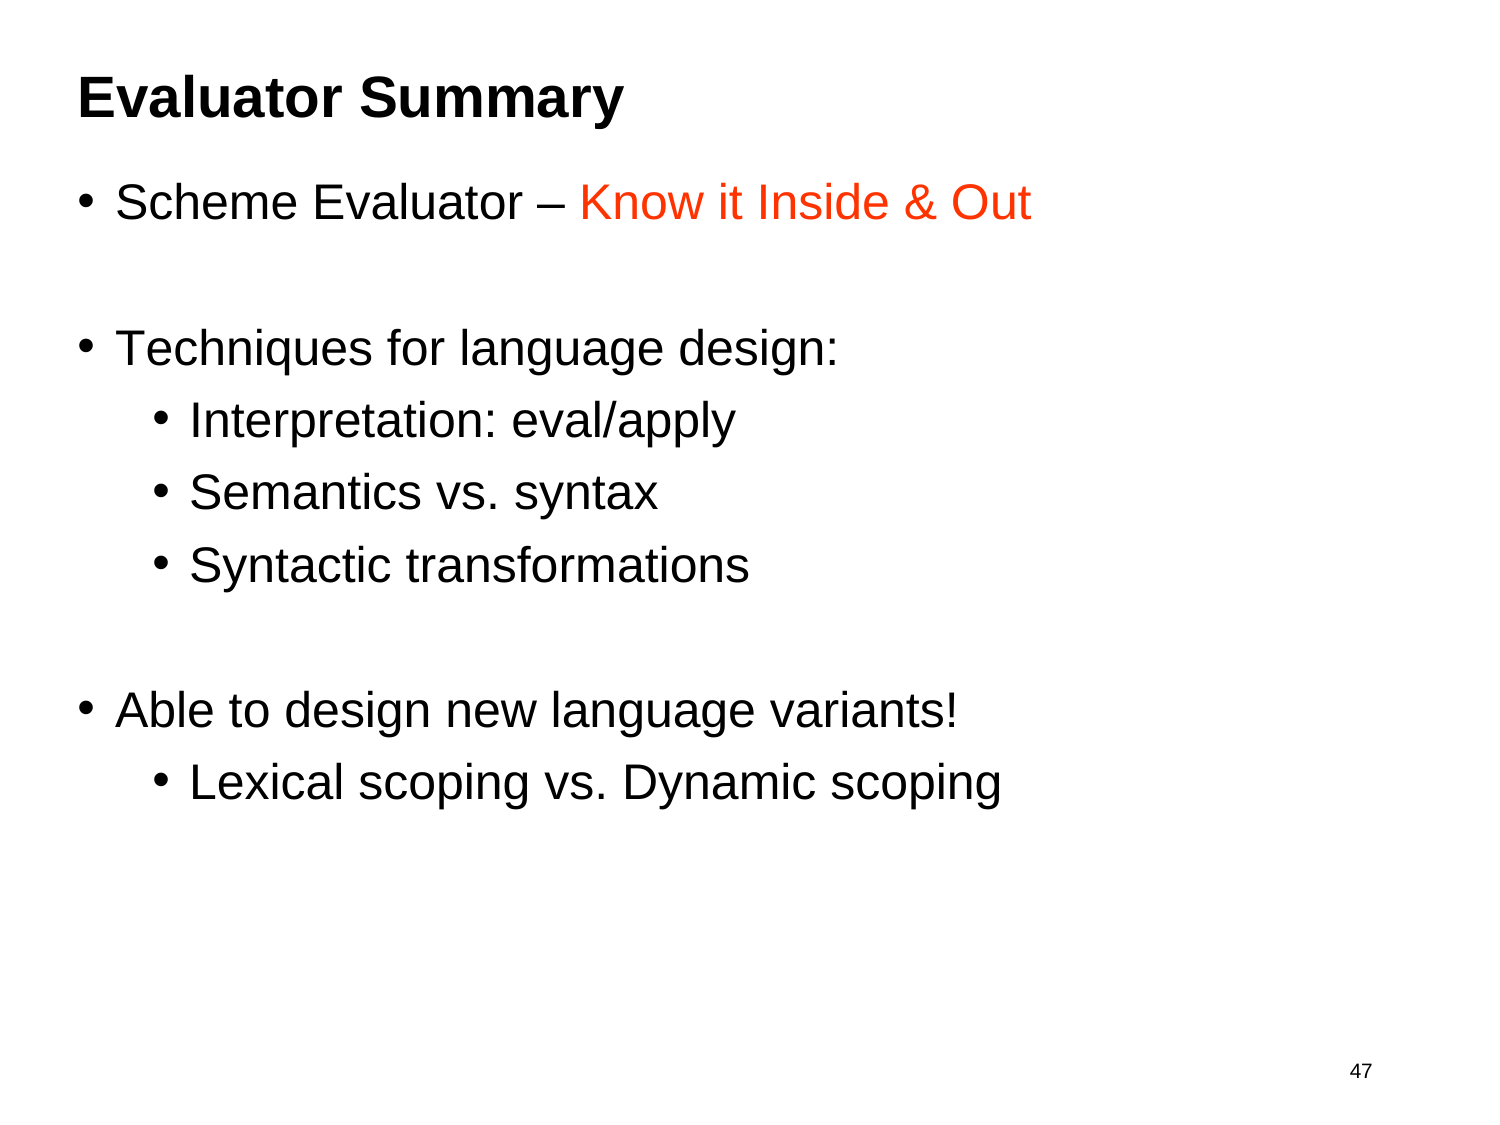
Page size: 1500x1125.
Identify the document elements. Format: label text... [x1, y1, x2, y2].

text_box Evaluator Summary [62, 24, 1338, 162]
text_box Scheme Evaluator – Know it Inside & Out Techniques for language design: Interpretation: eval/apply Semantics vs. syntax Syntactic transformations Able to design new language variants! Lexical scoping vs. Dynamic scoping [62, 162, 1450, 1000]
text_box <number> [1025, 1049, 1388, 1101]
